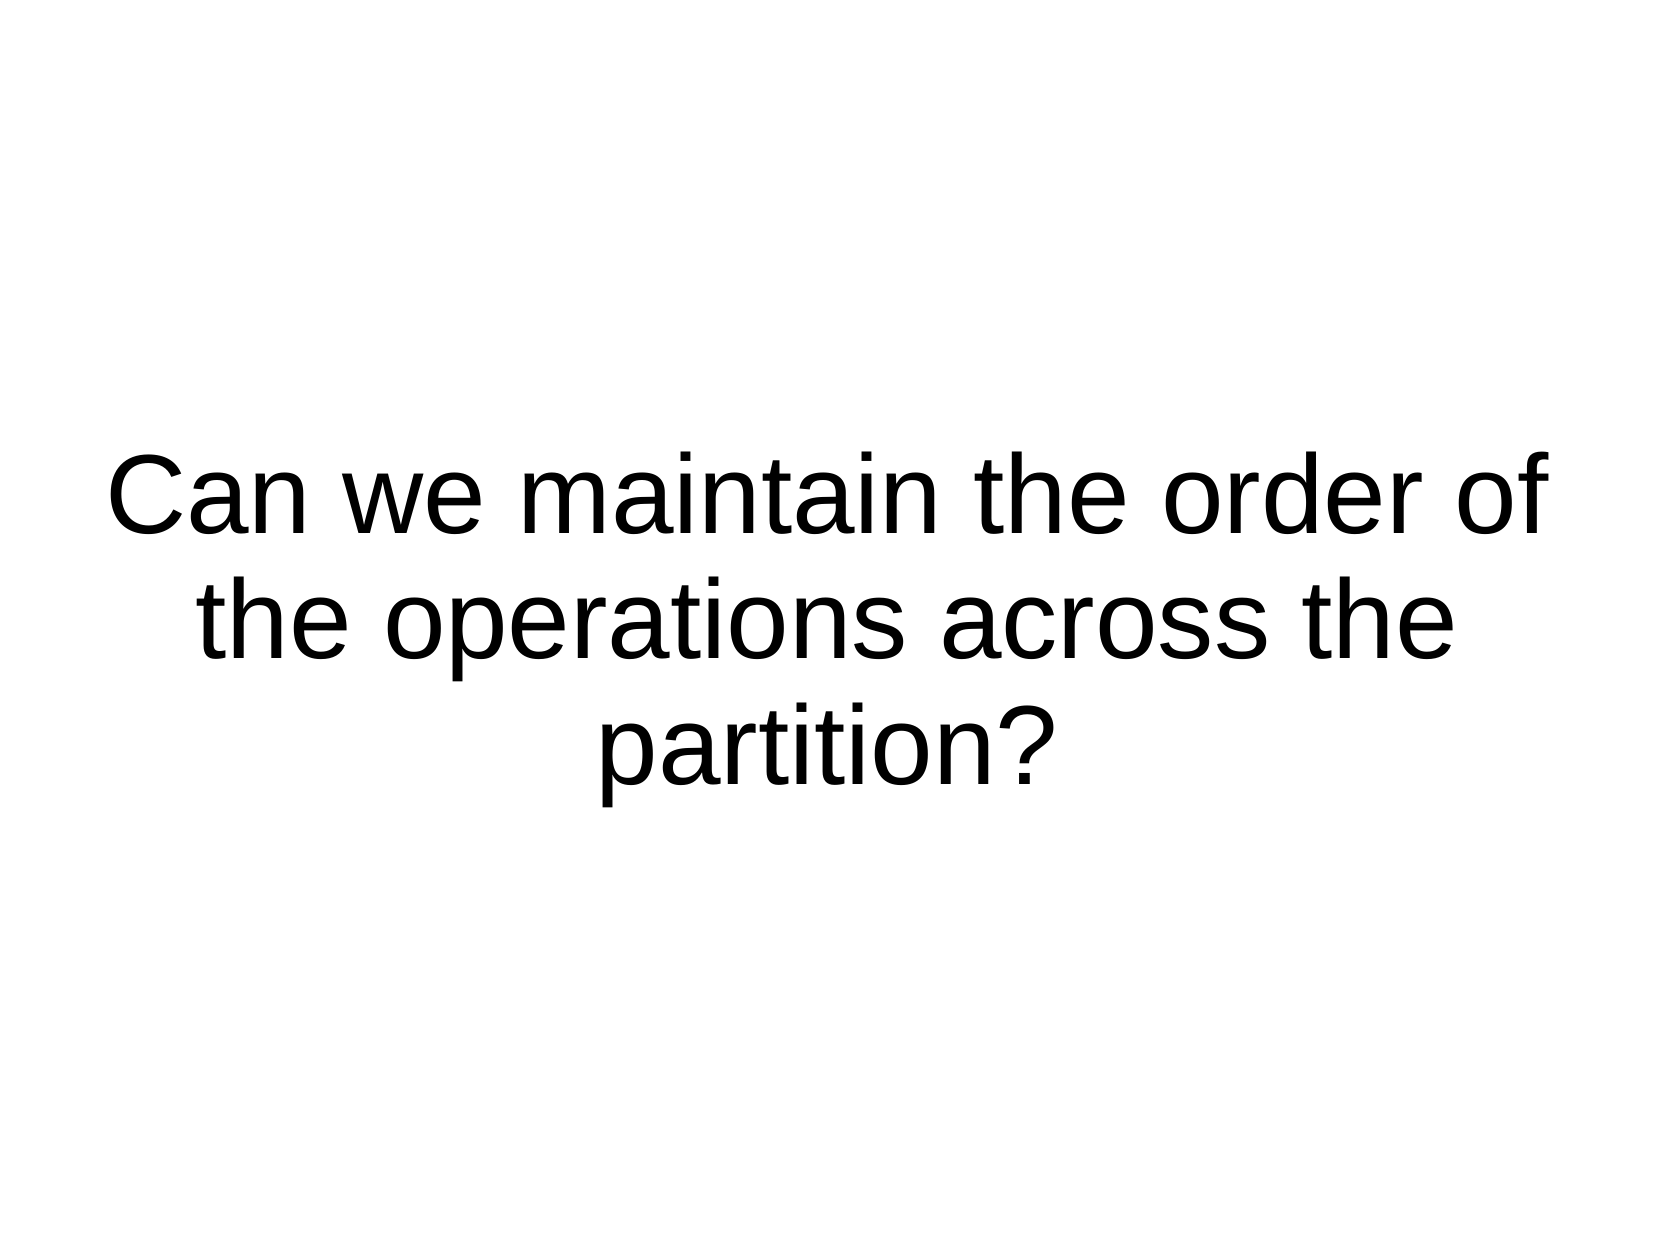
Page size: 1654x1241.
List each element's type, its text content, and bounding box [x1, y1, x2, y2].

title Can we maintain the order of the operations across the partition? [82, 414, 1571, 826]
